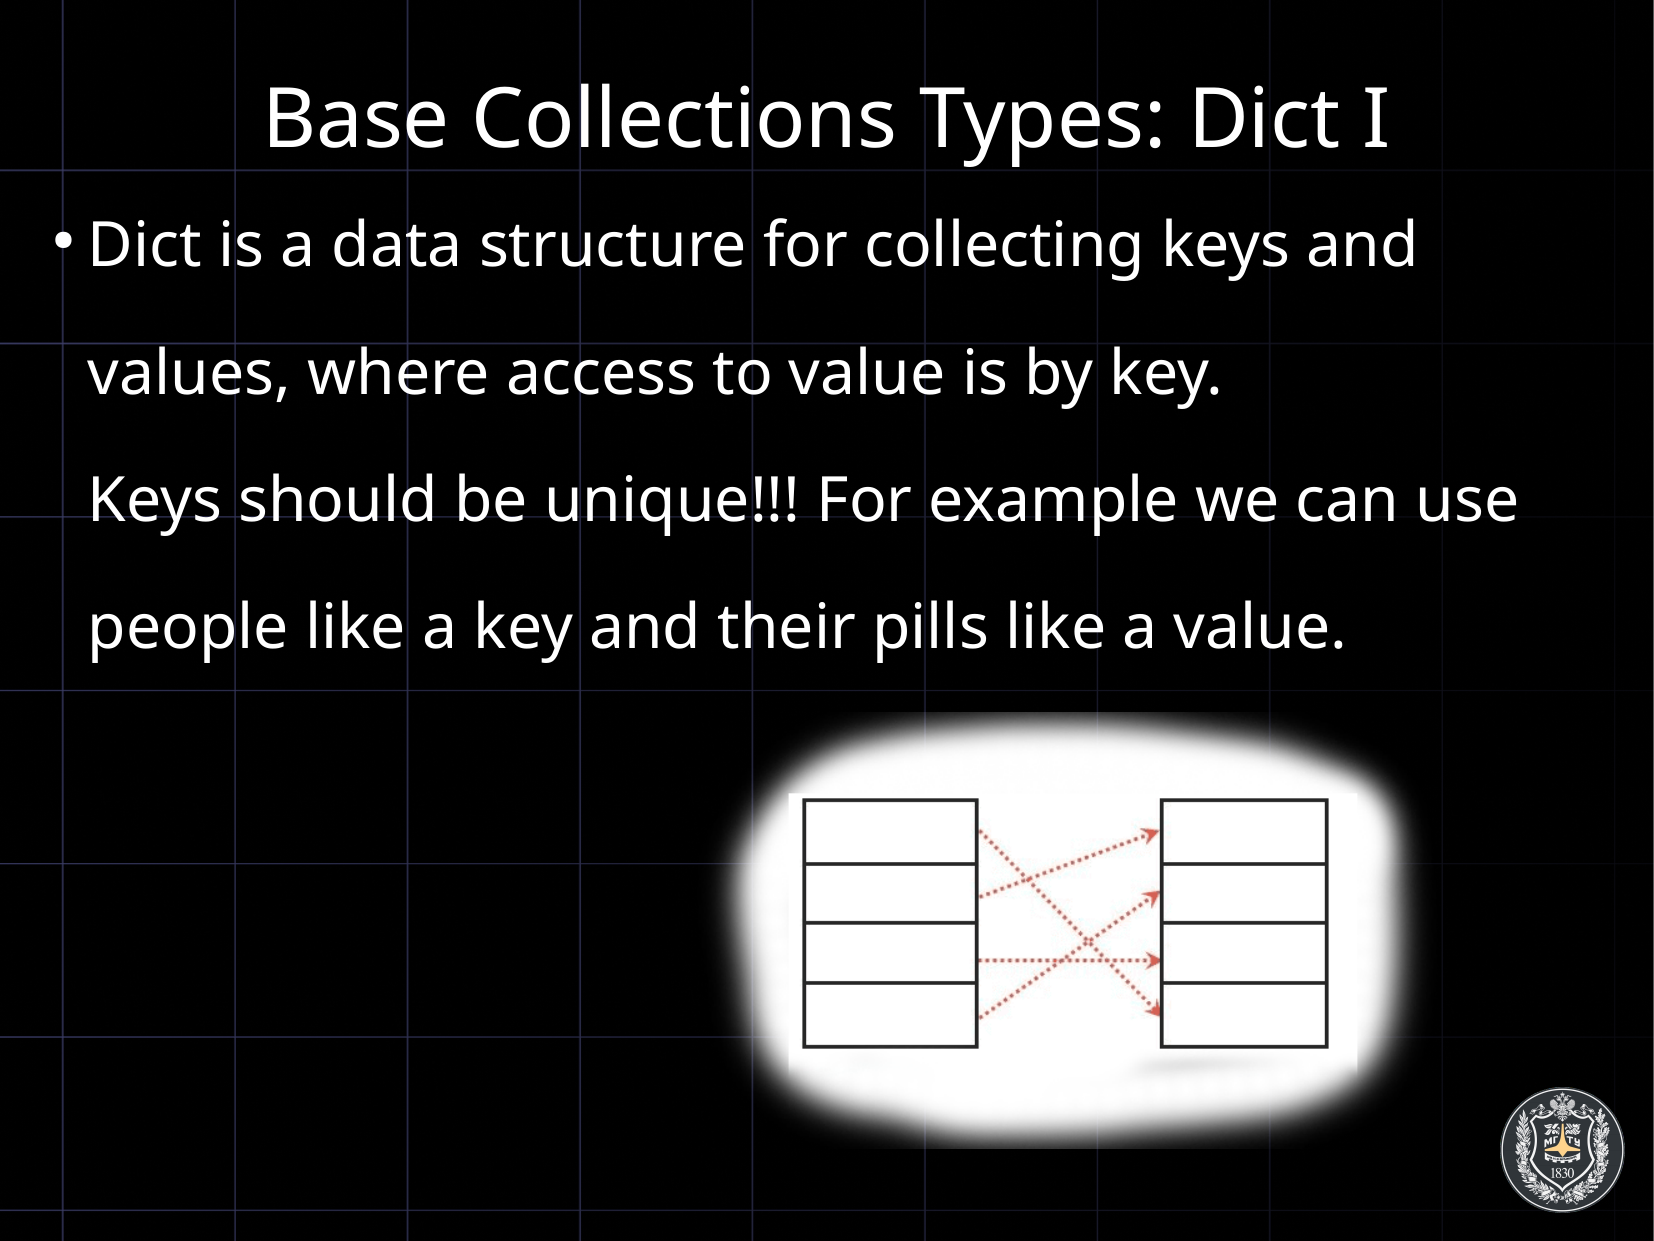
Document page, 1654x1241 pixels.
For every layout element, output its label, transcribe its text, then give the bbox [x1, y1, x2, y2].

picture [0, 0, 1654, 1241]
title Base Collections Types: Dict I [82, 37, 1571, 193]
text_box Dict is a data structure for collecting keys and values, where access to value is by key. Keys should be unique!!! For example we can use people like a key and their pills like a value. [37, 150, 1538, 1148]
